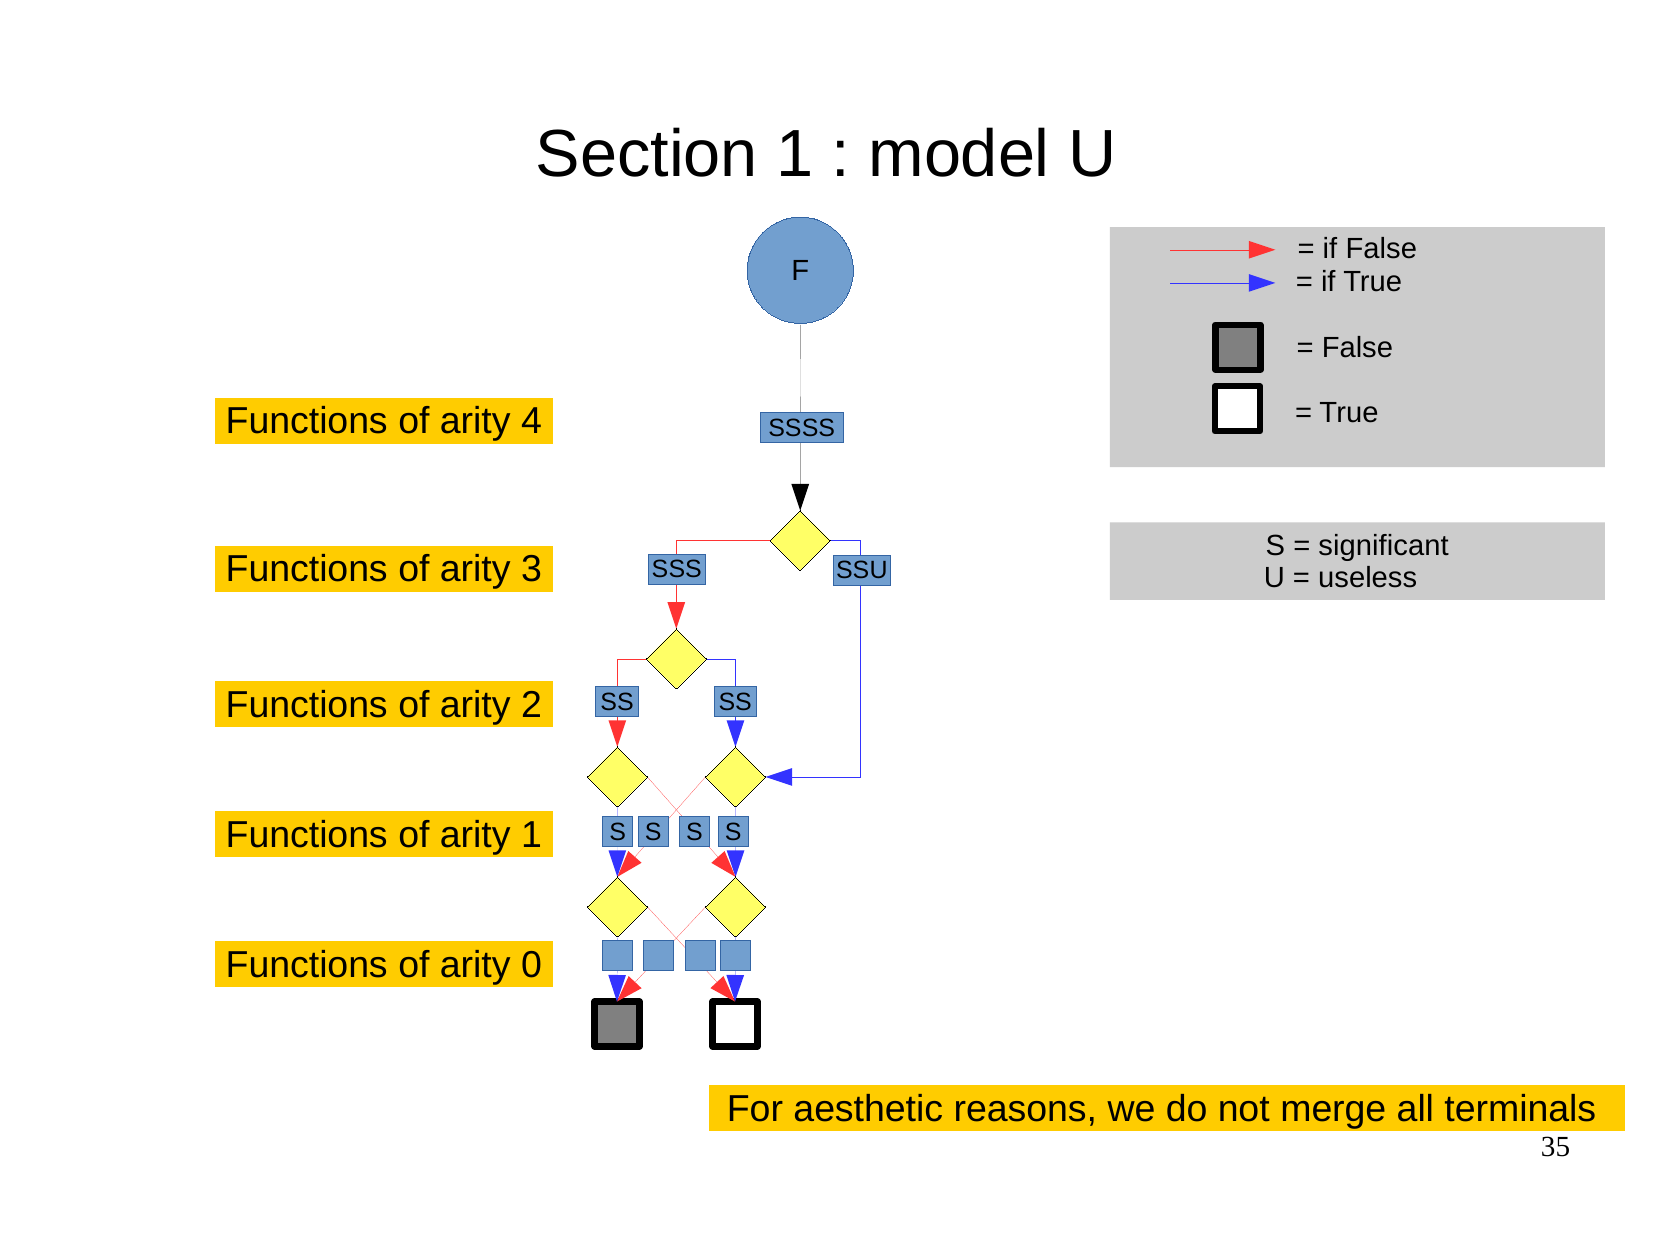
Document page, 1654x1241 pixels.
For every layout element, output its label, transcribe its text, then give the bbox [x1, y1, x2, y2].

text_box Functions of arity 4 [215, 398, 553, 444]
text_box [685, 940, 716, 971]
text_box [770, 510, 831, 571]
text_box Functions of arity 0 [215, 941, 553, 987]
text_box [643, 940, 674, 971]
text_box [602, 940, 633, 971]
text_box S [718, 816, 749, 847]
text_box [646, 628, 707, 689]
text_box SS [714, 686, 757, 717]
text_box SSU [833, 555, 891, 586]
text_box S [602, 816, 633, 847]
text_box Functions of arity 3 [215, 546, 553, 592]
text_box [587, 876, 648, 937]
text_box [594, 1001, 640, 1047]
text_box F [747, 257, 854, 324]
text_box [705, 746, 766, 807]
text_box [587, 746, 648, 807]
text_box S [679, 816, 710, 847]
text_box = if False = if True = False = True [1109, 227, 1605, 468]
text_box [1215, 324, 1261, 370]
text_box [705, 876, 766, 937]
text_box [1215, 386, 1261, 432]
text_box [712, 1001, 758, 1047]
text_box For aesthetic reasons, we do not merge all terminals [709, 1085, 1625, 1131]
text_box [720, 940, 751, 971]
title Section 1 : model U [82, 49, 1571, 257]
text_box SS [595, 686, 639, 717]
text_box SSSS [760, 412, 844, 443]
text_box Functions of arity 2 [215, 681, 553, 727]
text_box S = significant U = useless [1109, 522, 1605, 600]
text_box SSS [648, 554, 706, 585]
text_box Functions of arity 1 [215, 811, 553, 857]
text_box S [638, 816, 669, 847]
